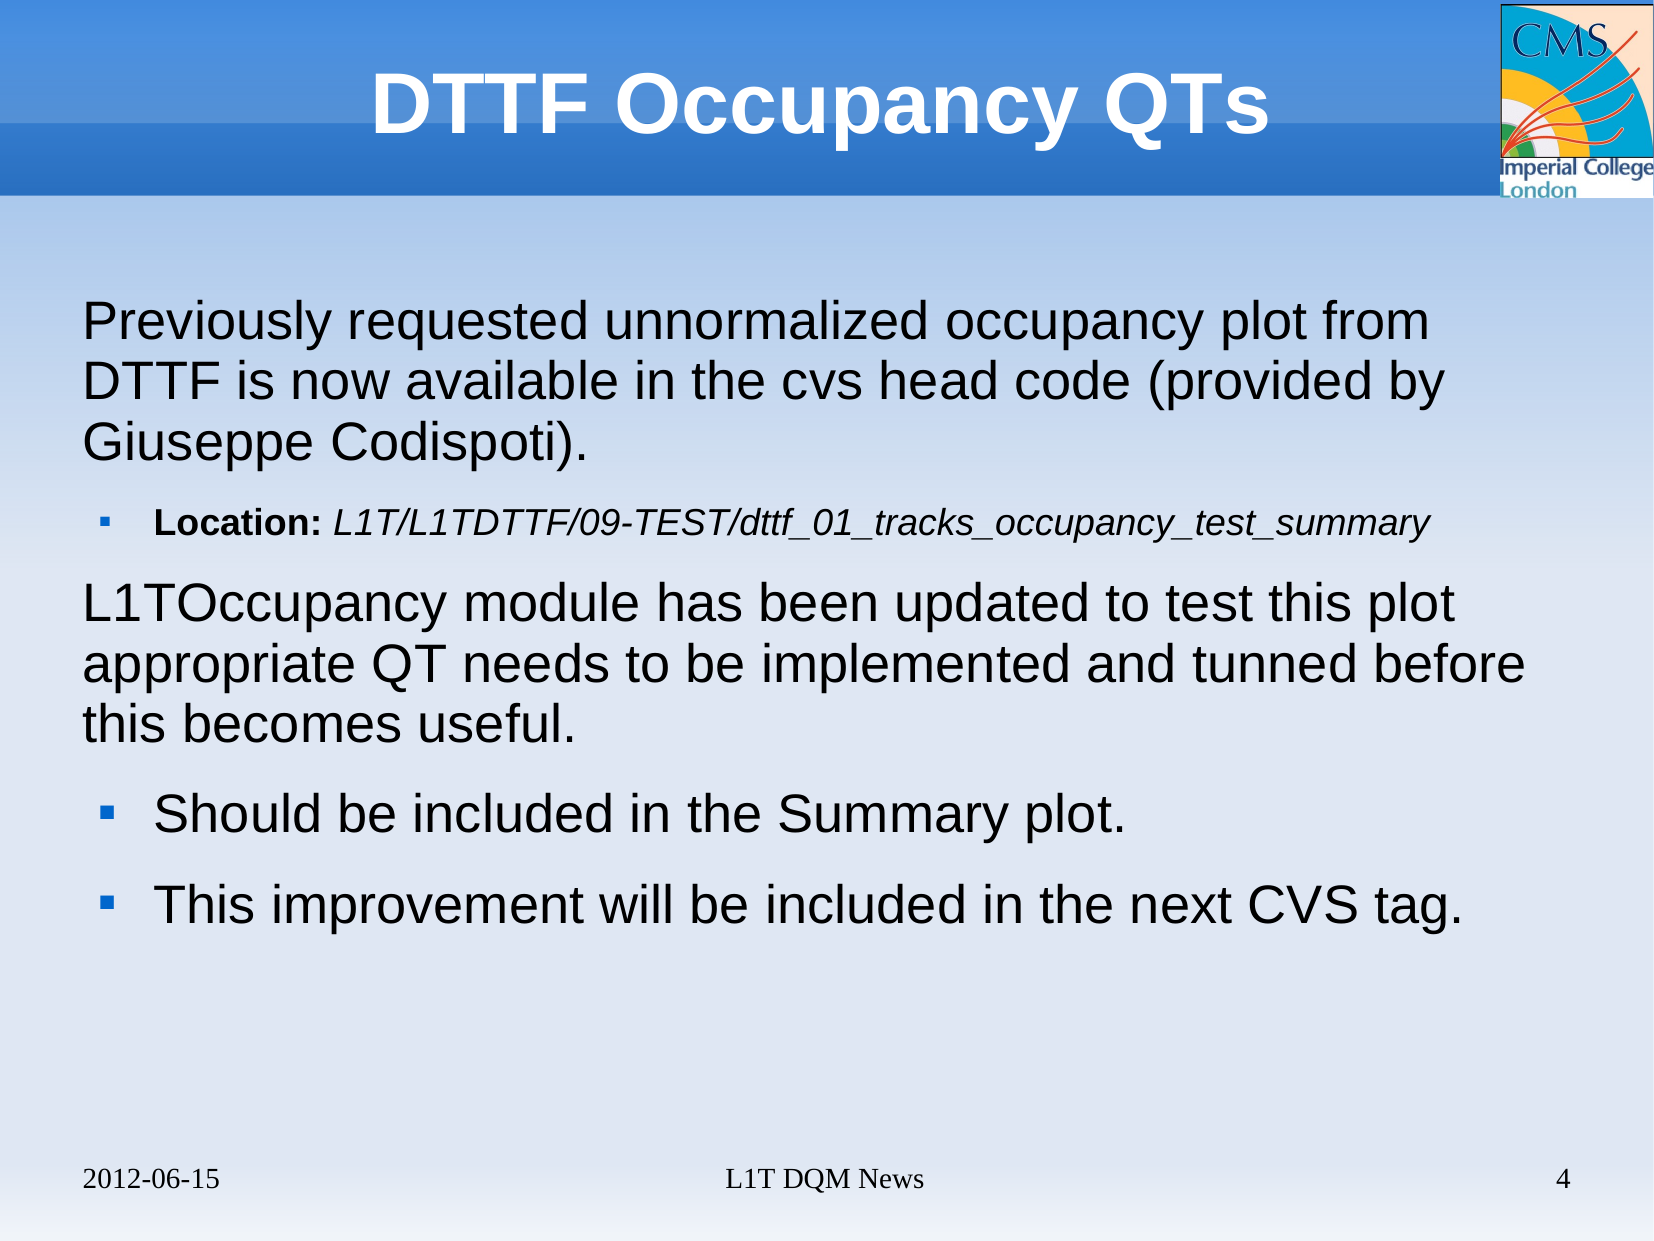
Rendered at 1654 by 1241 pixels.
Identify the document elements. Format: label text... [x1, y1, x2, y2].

list Previously requested unnormalized occupancy plot from DTTF is now available in the cvs head code (provided by Giuseppe Codispoti). Location: L1T/L1TDTTF/09-TEST/dttf_01_tracks_occupancy_test_summary L1TOccupancy module has been updated to test this plot appropriate QT needs to be implemented and tunned before this becomes useful. Should be included in the Summary plot. This improvement will be included in the next CVS tag. [82, 290, 1571, 1109]
picture [0, 0, 1654, 1241]
title DTTF Occupancy QTs [76, 0, 1565, 208]
